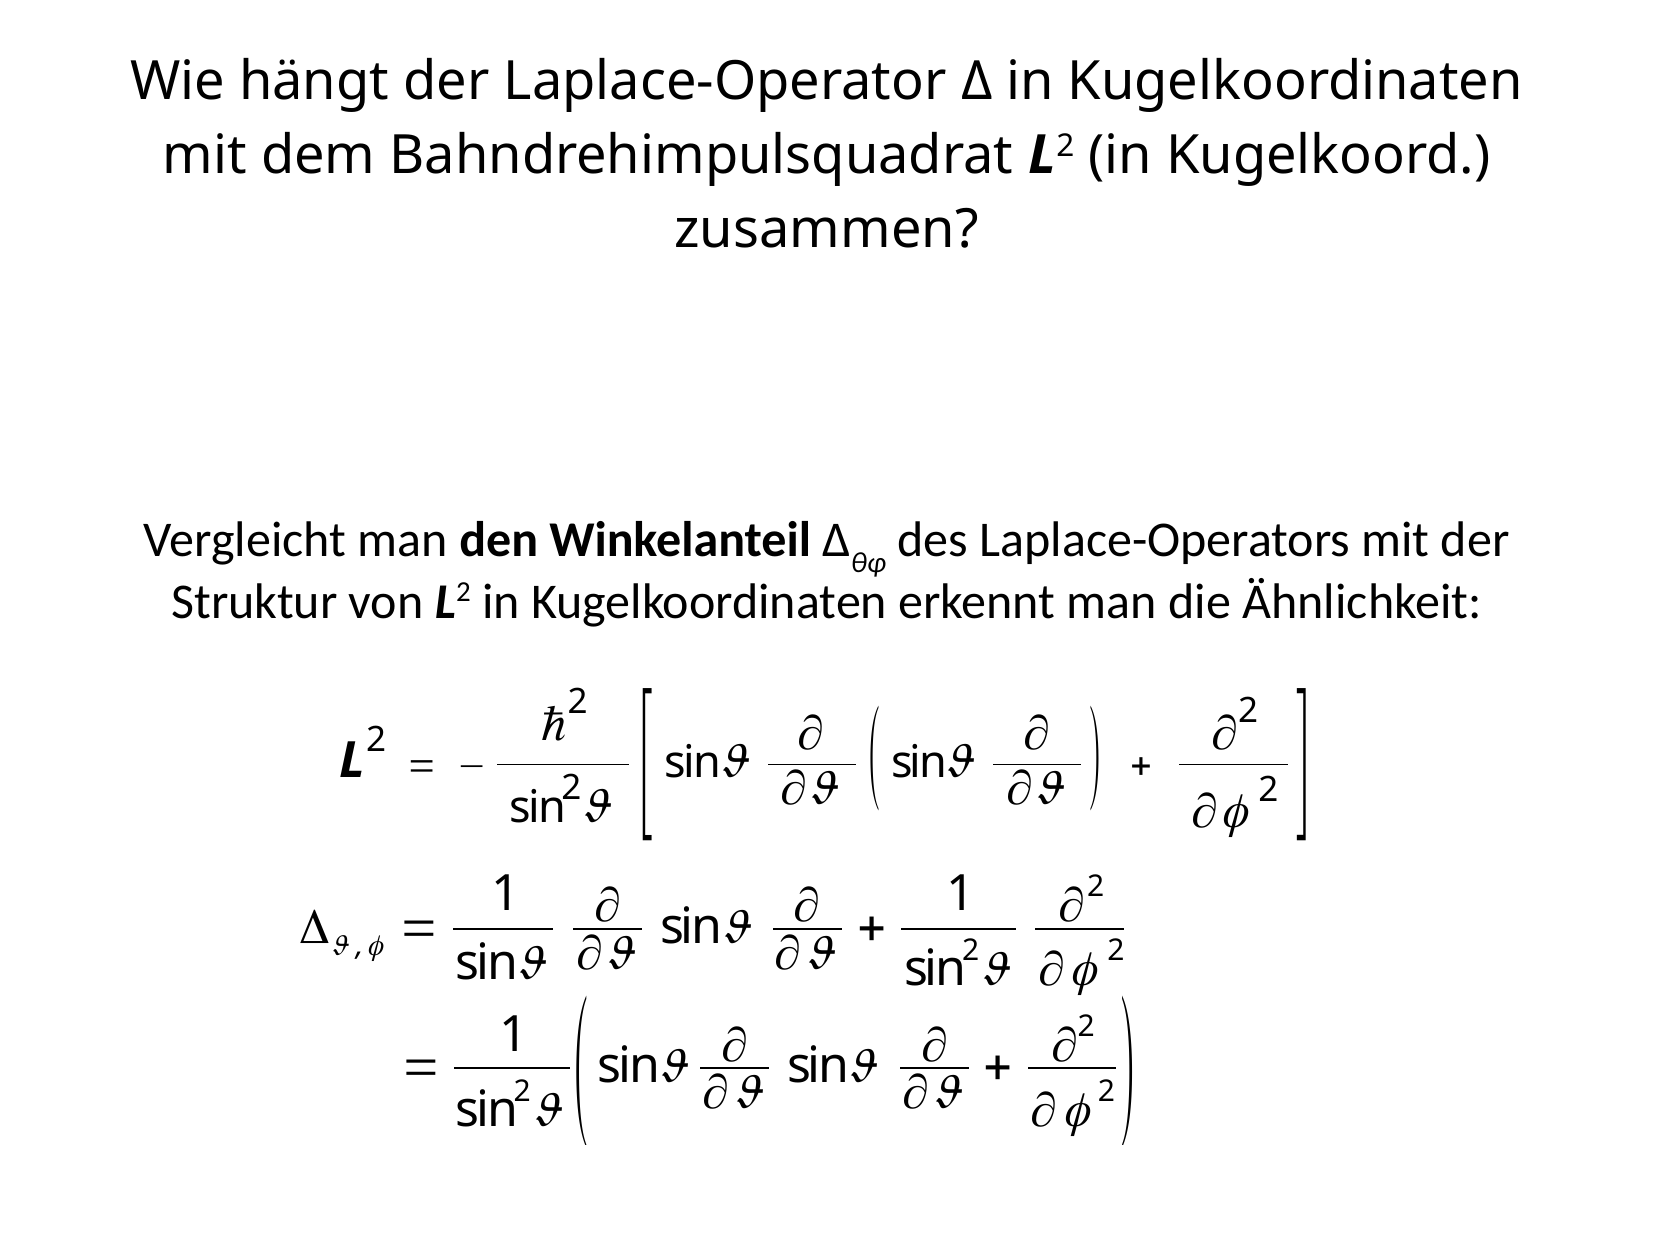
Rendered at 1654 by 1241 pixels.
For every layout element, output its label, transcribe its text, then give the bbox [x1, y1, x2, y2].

title Wie hängt der Laplace-Operator Δ in Kugelkoordinaten mit dem Bahndrehimpulsquadrat L2 (in Kugelkoord.) zusammen? [82, 49, 1571, 257]
chart [279, 863, 1150, 1145]
subtitle Vergleicht man den Winkelanteil Δθφ des Laplace-Operators mit der Struktur von L2 in Kugelkoordinaten erkennt man die Ähnlichkeit: [82, 290, 1571, 1010]
chart [331, 680, 1322, 843]
